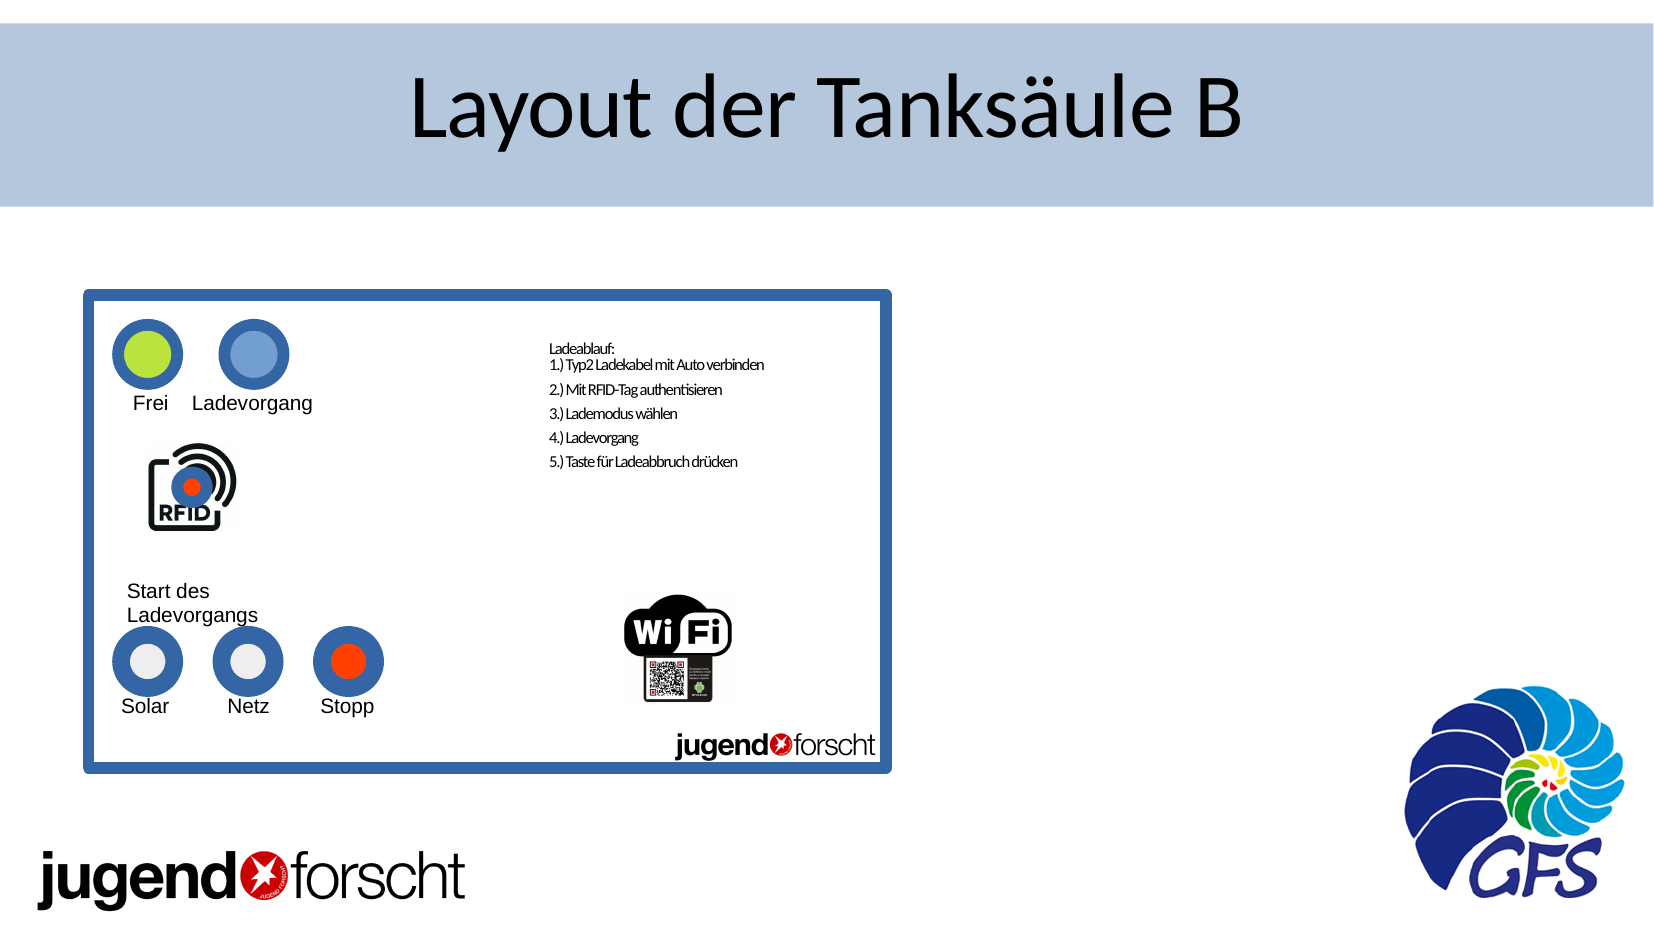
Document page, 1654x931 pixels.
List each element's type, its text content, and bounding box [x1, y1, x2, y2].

picture [1387, 679, 1643, 916]
picture [147, 442, 237, 532]
text_box Ladevorgang [177, 383, 355, 469]
text_box [177, 472, 207, 503]
picture [29, 846, 473, 916]
picture [671, 731, 879, 764]
text_box [218, 635, 278, 687]
text_box [118, 324, 178, 383]
list Ladeablauf: 1.) Typ2 Ladekabel mit Auto verbinden 2.) Mit RFID-Tag authentisieren 3.) Lademodus wählen 4.) Ladevorgang 5.) Taste für Ladeabbruch drücken [531, 324, 857, 473]
text_box [224, 324, 284, 383]
text_box Frei [118, 383, 177, 422]
text_box Stopp [305, 687, 408, 749]
text_box Start des Ladevorgangs [112, 572, 302, 635]
picture [620, 589, 739, 706]
title Layout der Tanksäule B [0, 23, 1654, 207]
text_box [118, 635, 178, 687]
text_box Solar [106, 687, 195, 726]
text_box [318, 631, 379, 687]
text_box Netz [212, 687, 302, 726]
